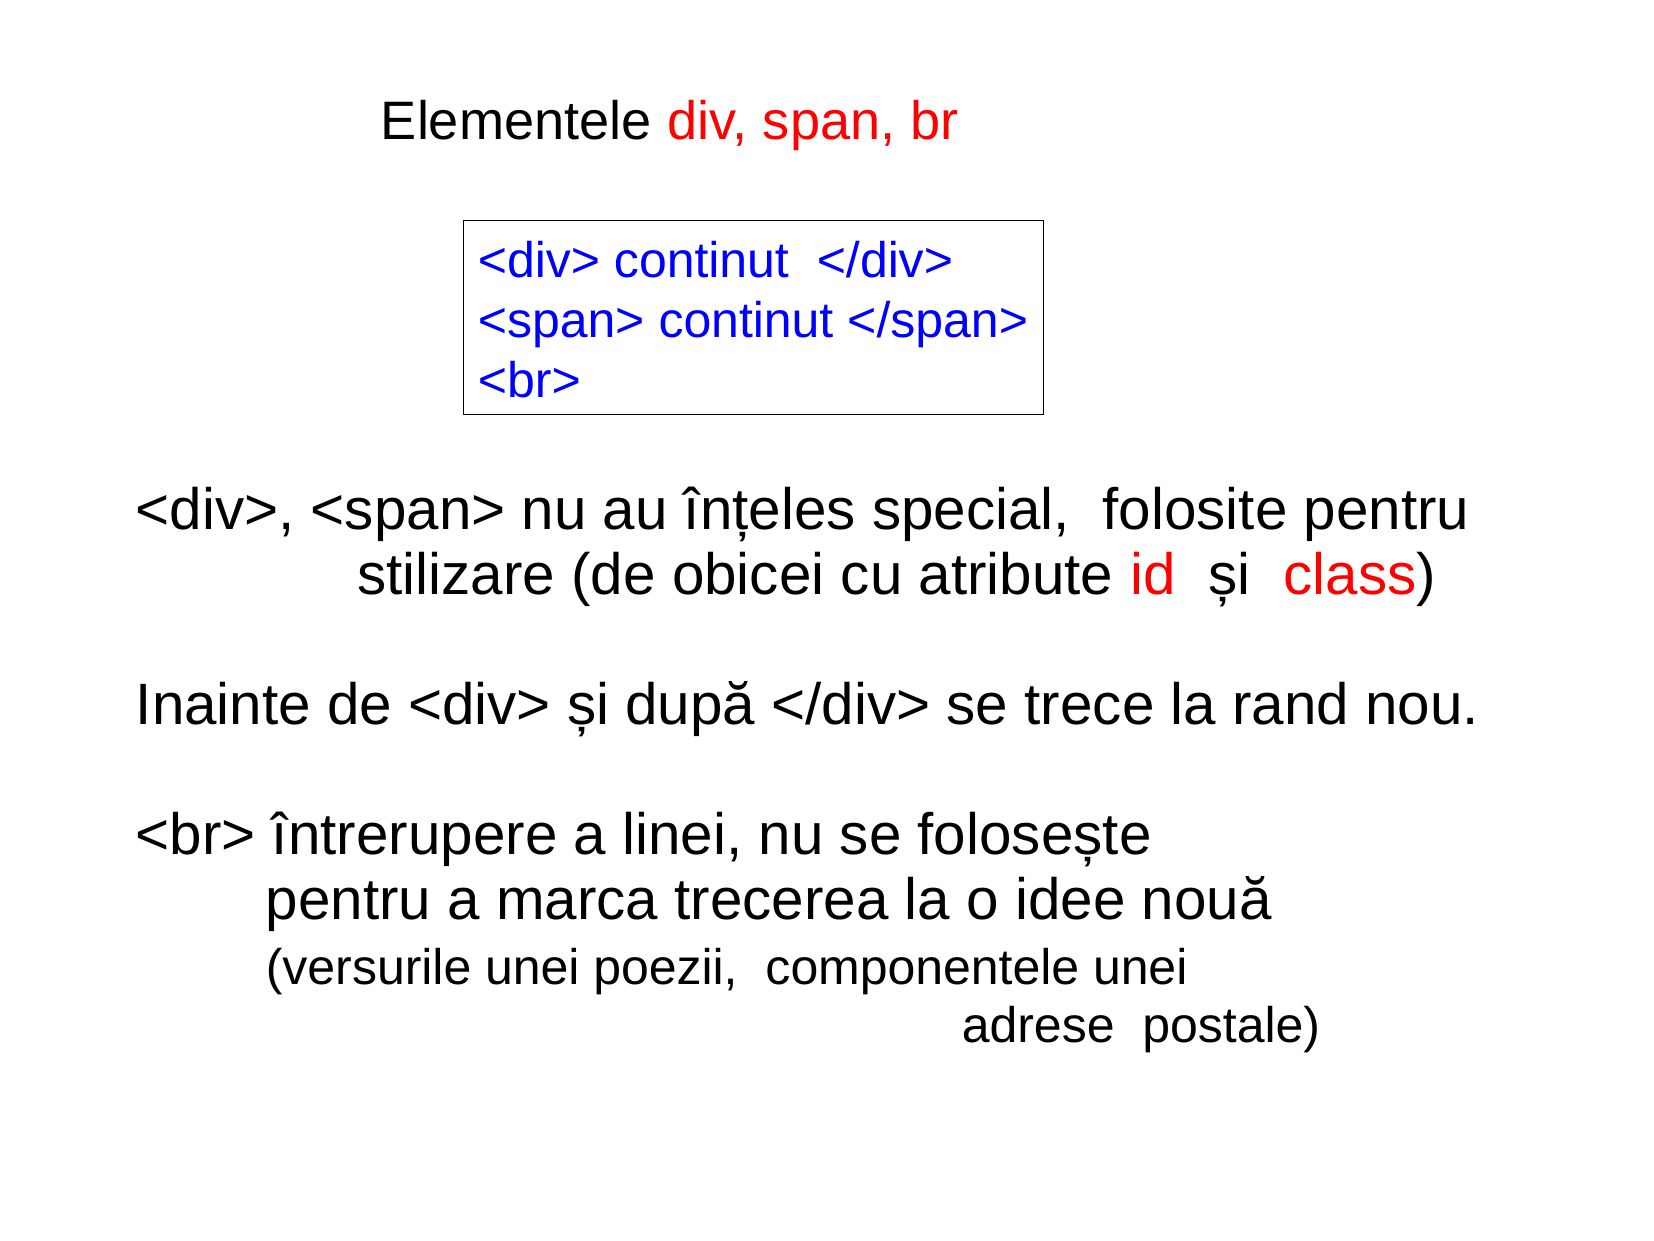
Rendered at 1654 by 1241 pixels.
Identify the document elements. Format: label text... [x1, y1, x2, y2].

text_box <div> continut </div> <span> continut </span> <br> [463, 220, 1044, 415]
text_box <div>, <span> nu au înțeles special, folosite pentru stilizare (de obicei cu atribute id și class) Inainte de <div> și după </div> se trece la rand nou. <br> întrerupere a linei, nu se folosește pentru a marca trecerea la o idee nouă (versurile unei poezii, componentele unei adrese postale) [121, 469, 1496, 1168]
text_box Elementele div, span, br [366, 82, 1323, 219]
